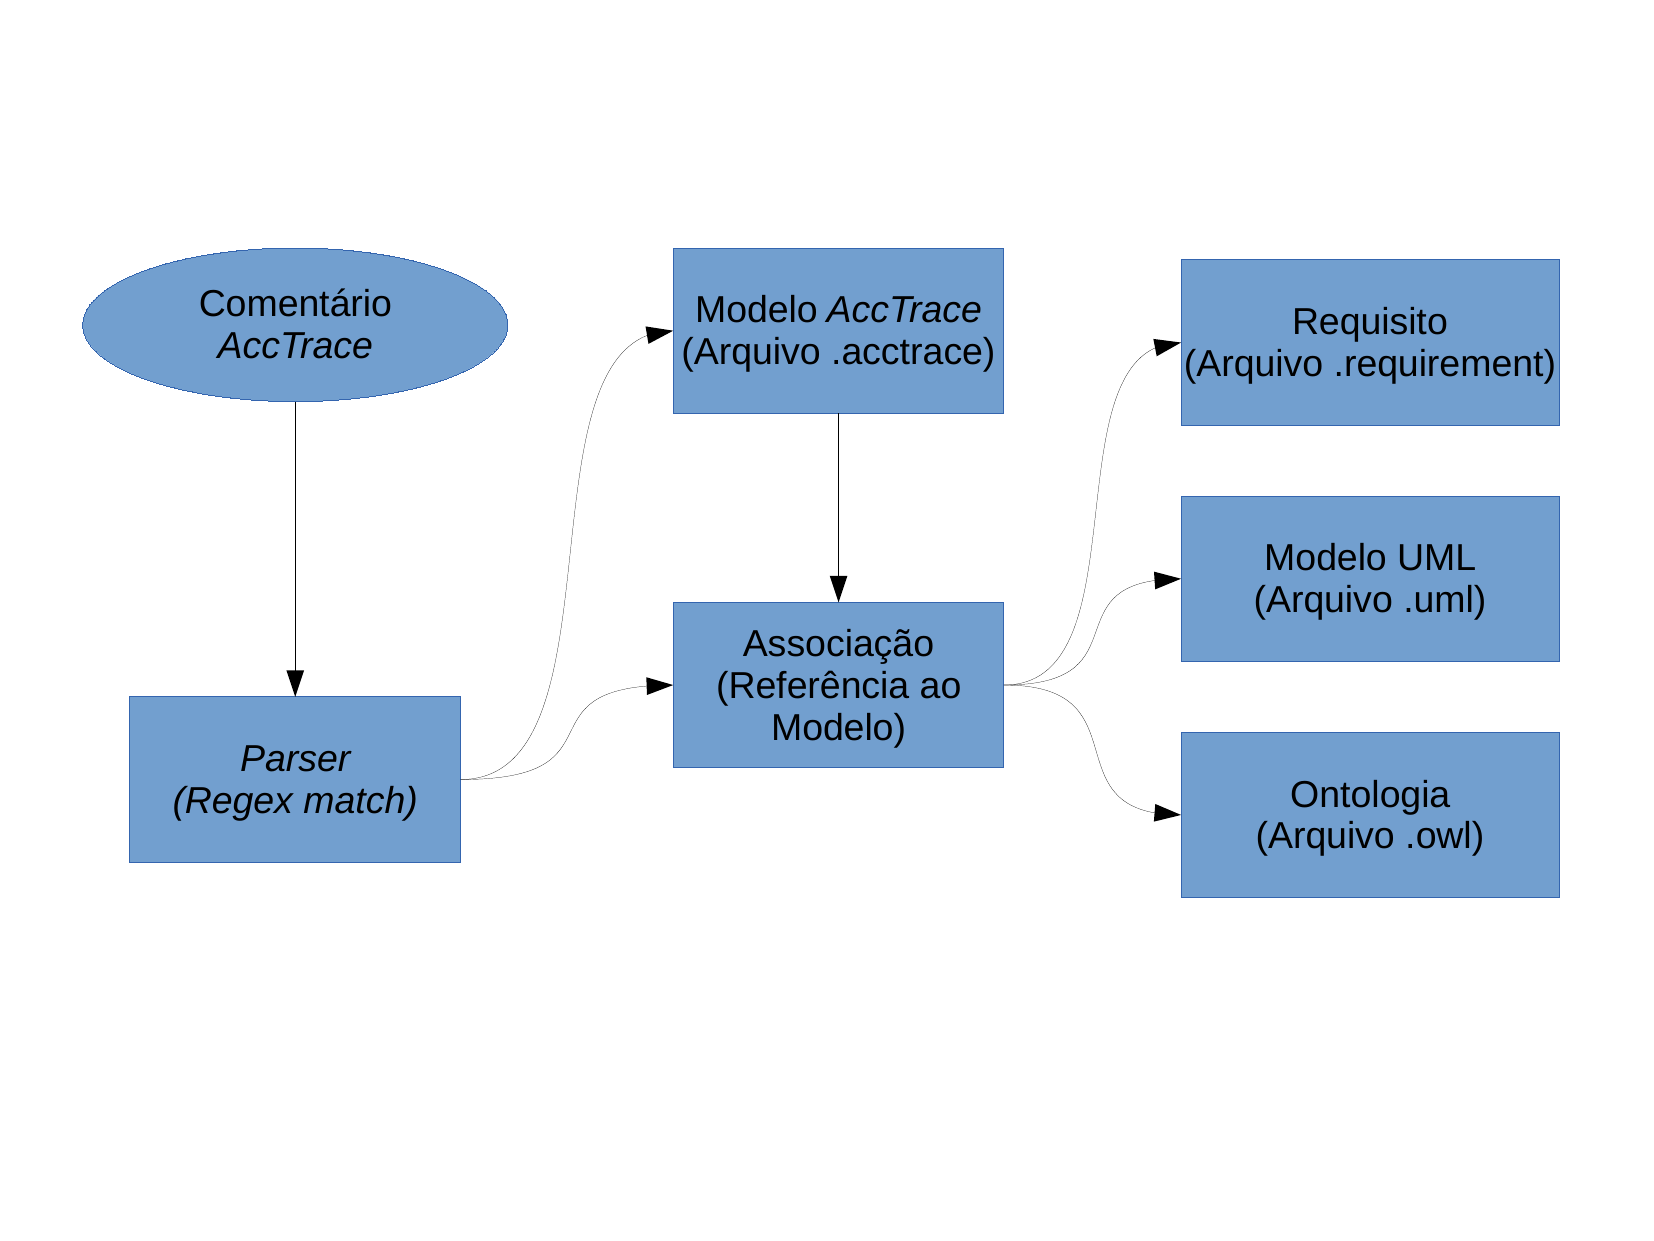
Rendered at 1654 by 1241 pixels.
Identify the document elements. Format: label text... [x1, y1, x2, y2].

text_box Comentário AccTrace [82, 248, 508, 402]
text_box Parser (Regex match) [129, 696, 461, 863]
text_box Associação (Referência ao Modelo) [673, 602, 1004, 768]
text_box Ontologia (Arquivo .owl) [1181, 732, 1560, 898]
text_box Modelo AccTrace (Arquivo .acctrace) [673, 248, 1004, 414]
text_box Modelo UML (Arquivo .uml) [1181, 496, 1560, 662]
text_box Requisito (Arquivo .requirement) [1181, 259, 1560, 426]
